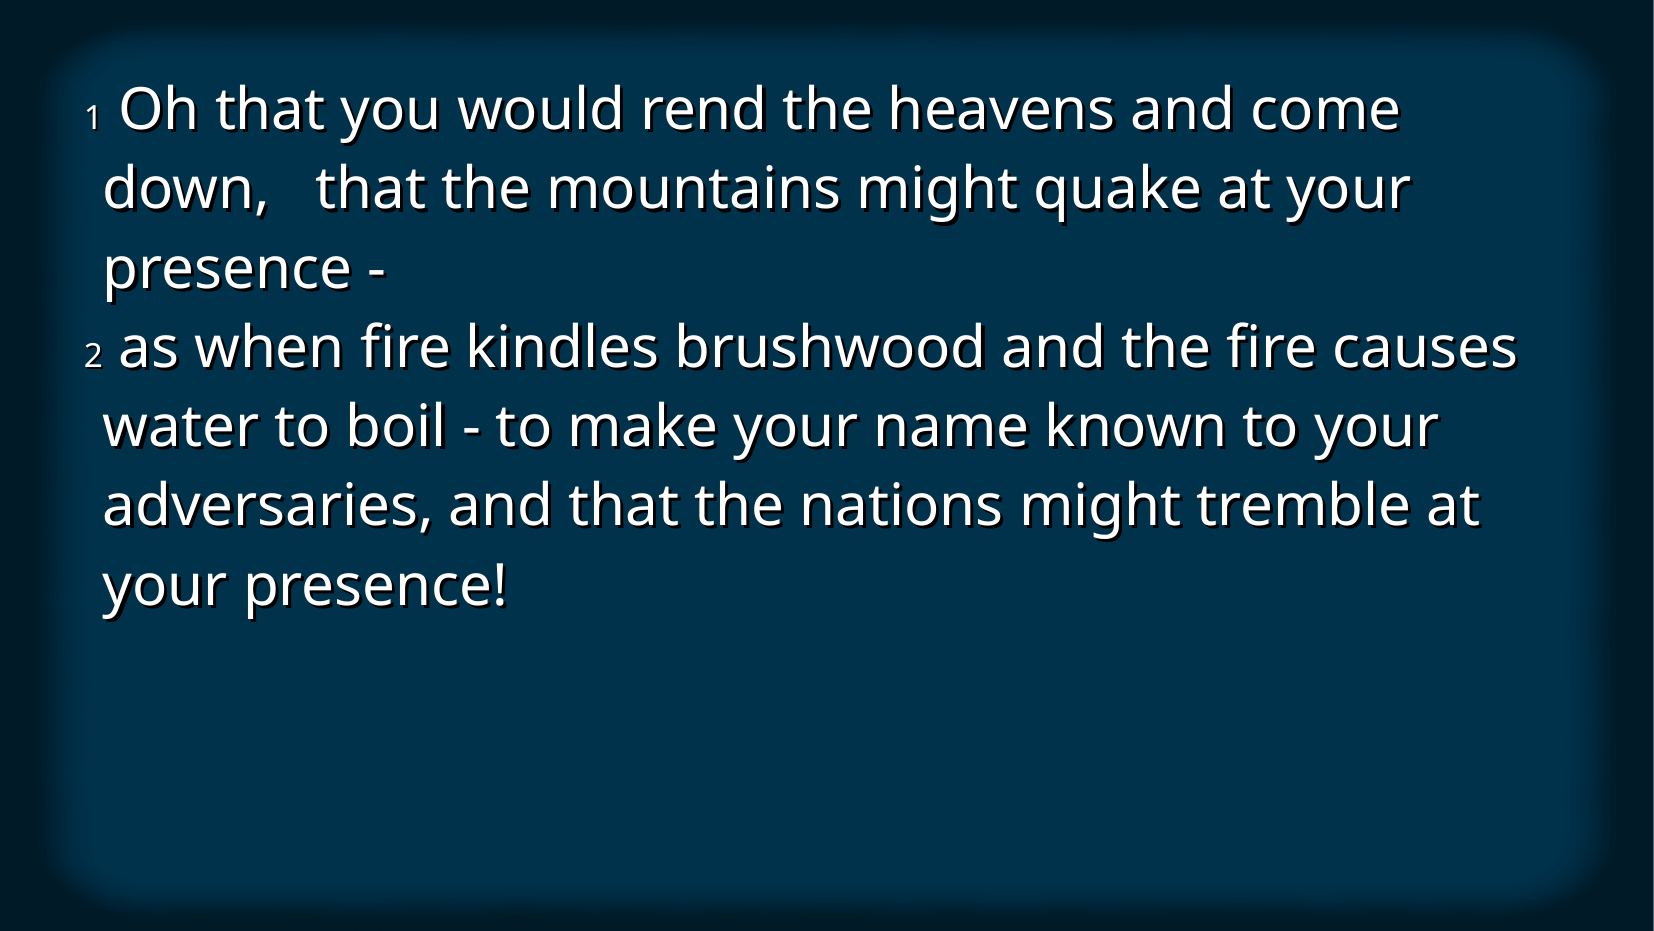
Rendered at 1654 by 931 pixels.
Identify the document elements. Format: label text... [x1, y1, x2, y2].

picture [0, 0, 1654, 931]
text_box 1 Oh that you would rend the heavens and come down, that the mountains might quake at your presence - 2 as when fire kindles brushwood and the fire causes water to boil - to make your name known to your adversaries, and that the nations might tremble at your presence! [60, 60, 1591, 556]
